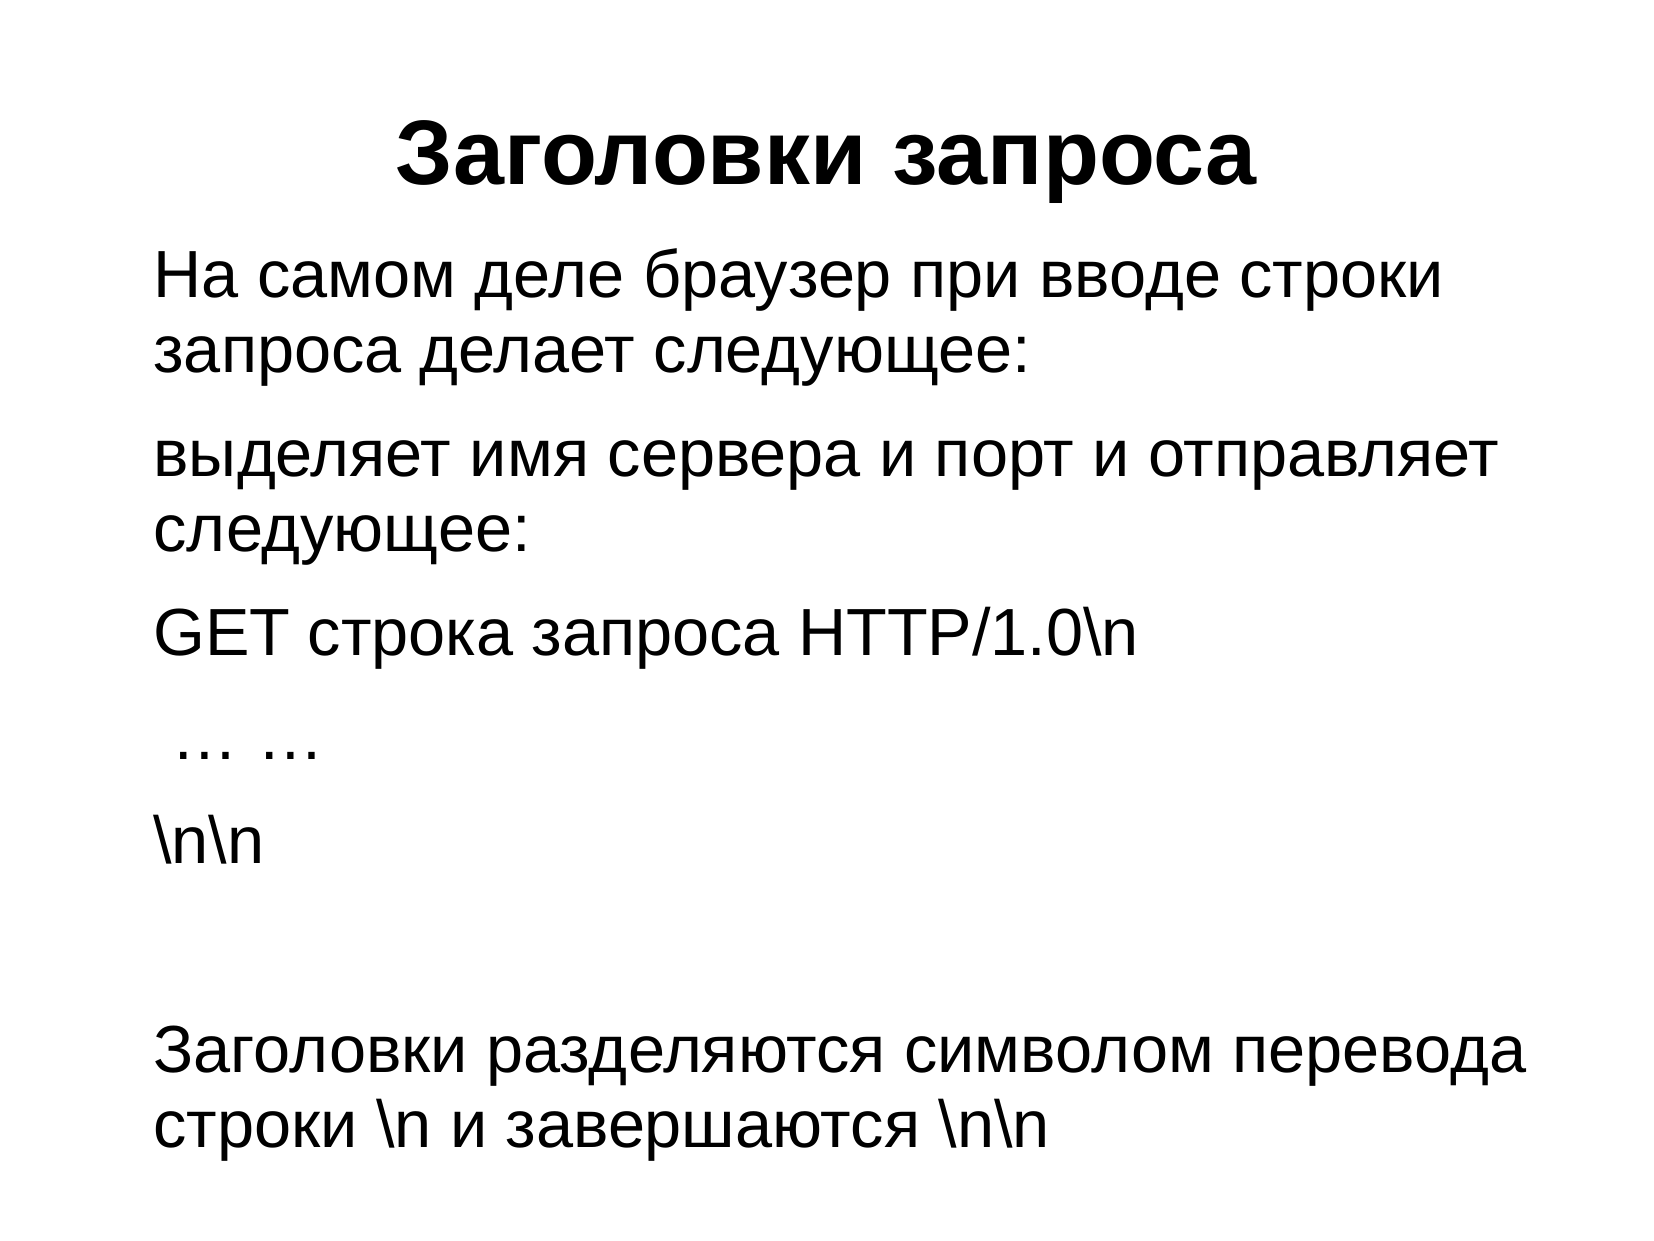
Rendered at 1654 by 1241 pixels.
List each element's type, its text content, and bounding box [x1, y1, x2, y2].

list На самом деле браузер при вводе строки запроса делает следующее: выделяет имя сервера и порт и отправляет следующее: GET строка запроса HTTP/1.0\n … … \n\n Заголовки разделяются символом перевода строки \n и завершаются \n\n [82, 237, 1571, 1162]
title Заголовки запроса [82, 49, 1571, 237]
